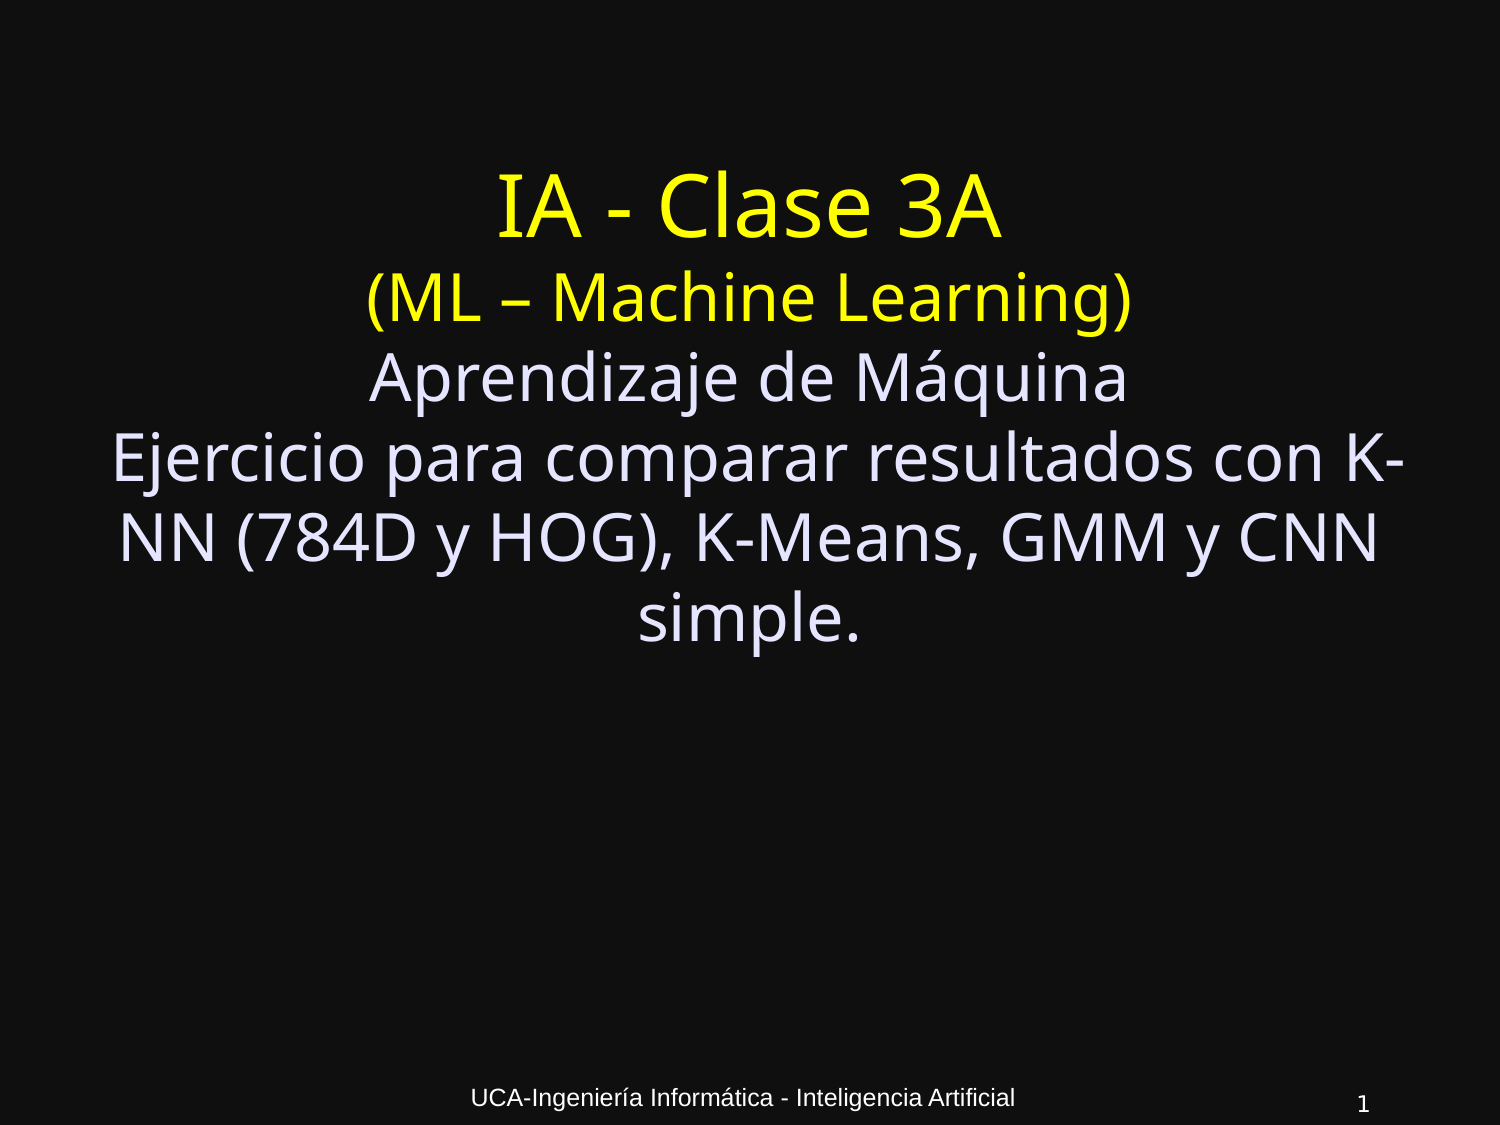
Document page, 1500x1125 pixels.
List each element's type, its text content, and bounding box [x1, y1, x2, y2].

title IA - Clase 3A (ML – Machine Learning) Aprendizaje de Máquina Ejercicio para comparar resultados con K-NN (784D y HOG), K-Means, GMM y CNN simple. [37, 284, 1463, 600]
